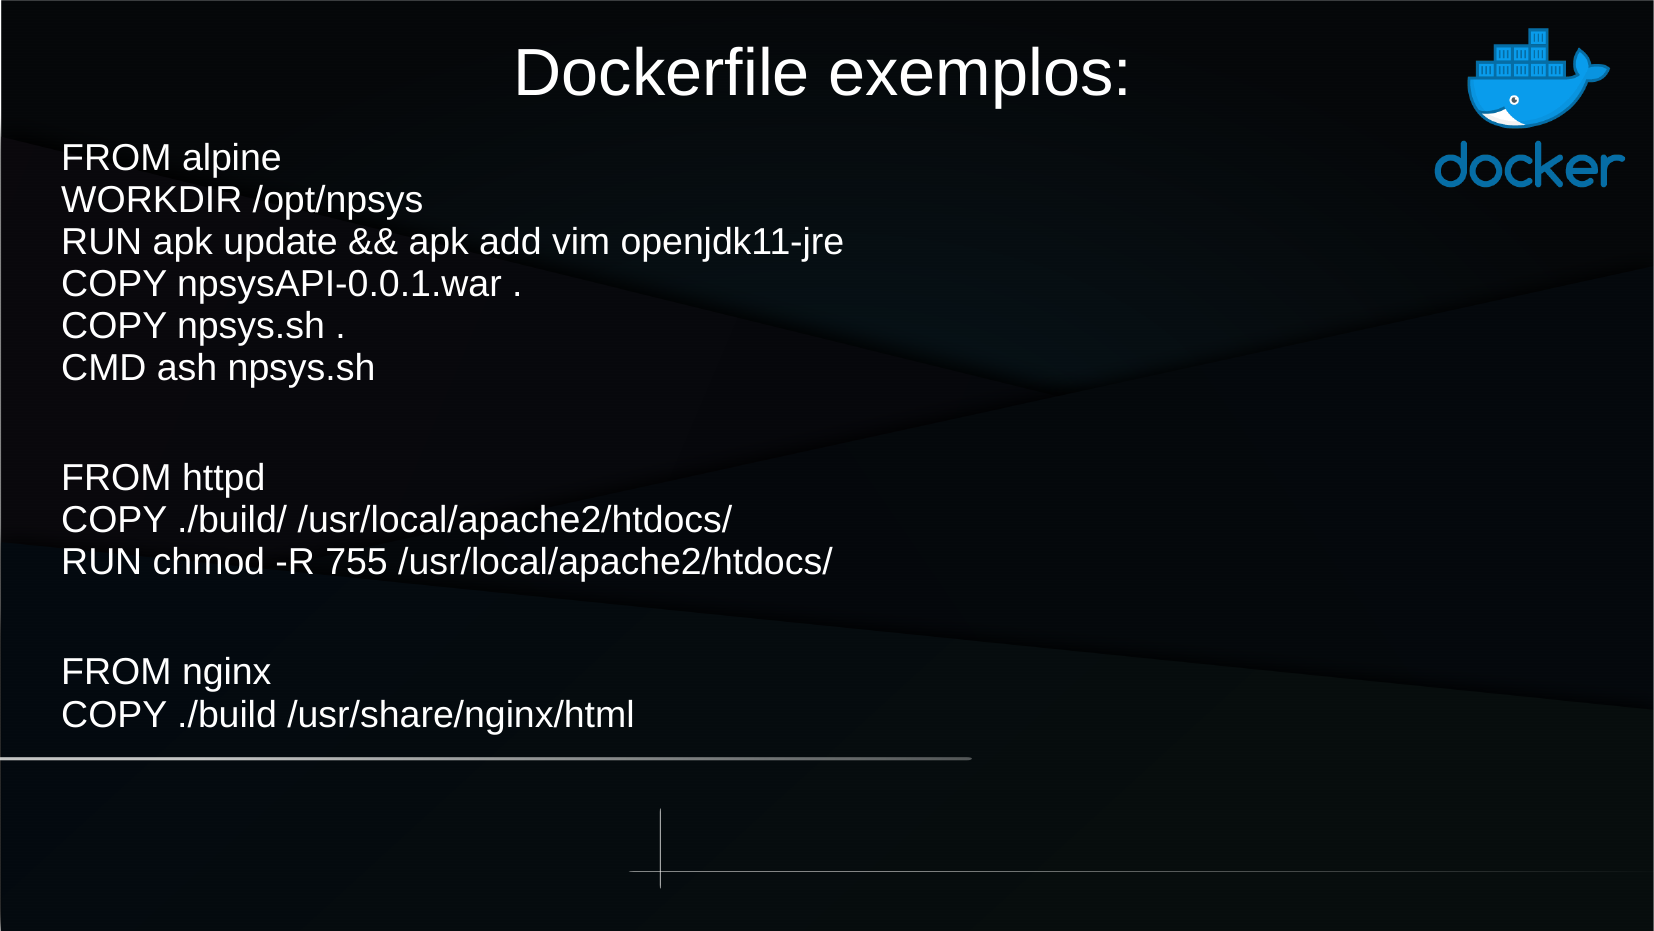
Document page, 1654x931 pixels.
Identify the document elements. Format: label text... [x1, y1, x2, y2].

text_box FROM httpd COPY ./build/ /usr/local/apache2/htdocs/ RUN chmod -R 755 /usr/local/apache2/htdocs/ [46, 448, 848, 590]
picture [0, 0, 1654, 931]
text_box FROM nginx COPY ./build /usr/share/nginx/html [46, 643, 650, 743]
text_box FROM alpine WORKDIR /opt/npsys RUN apk update && apk add vim openjdk11-jre COPY npsysAPI-0.0.1.war . COPY npsys.sh . CMD ash npsys.sh [46, 128, 863, 396]
list Dockerfile exemplos: [513, 35, 1140, 119]
